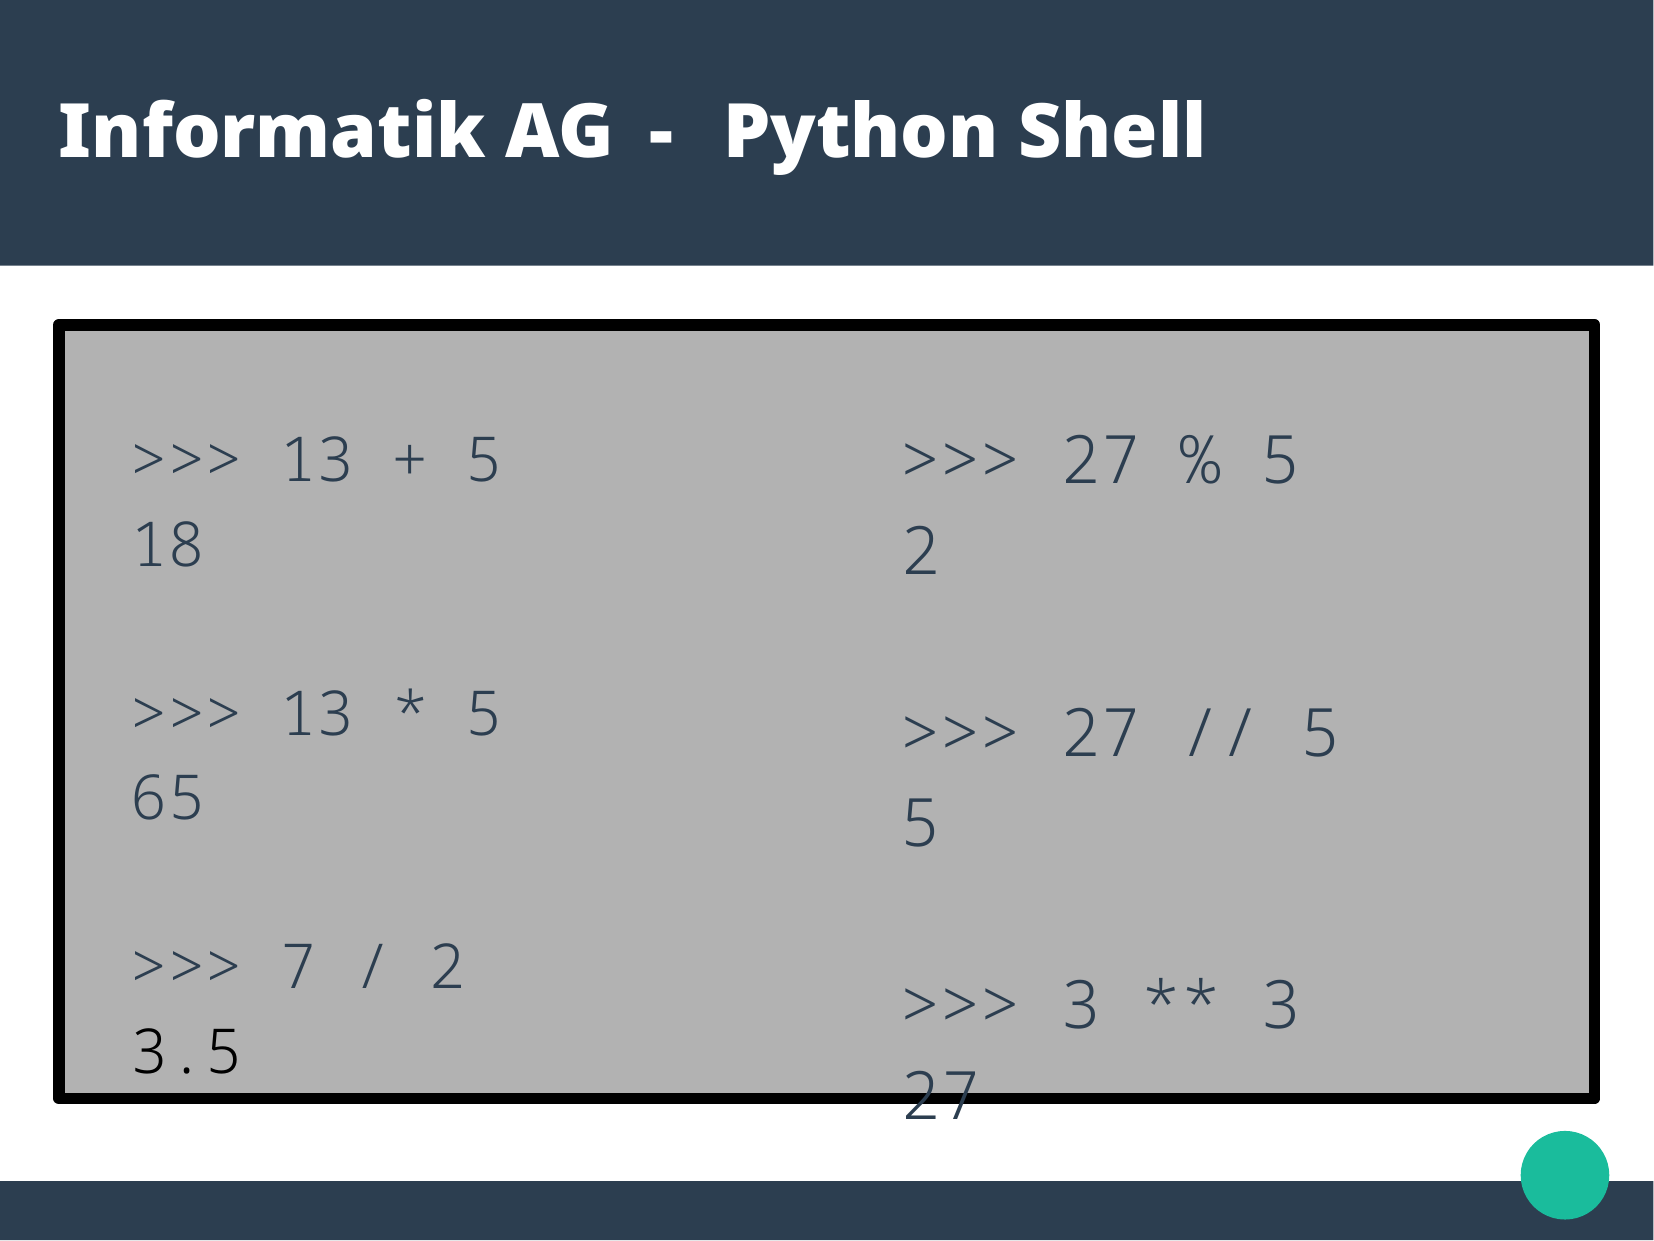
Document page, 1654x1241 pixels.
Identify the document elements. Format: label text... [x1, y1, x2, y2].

list >>> 13 + 5 18 >>> 13 * 5 65 >>> 7 / 2 3.5 [59, 324, 1595, 1099]
text_box >>> 27 % 5 2 >>> 27 // 5 5 >>> 3 ** 3 27 [885, 405, 1583, 1092]
title Informatik AG - Python Shell [59, 49, 1595, 207]
